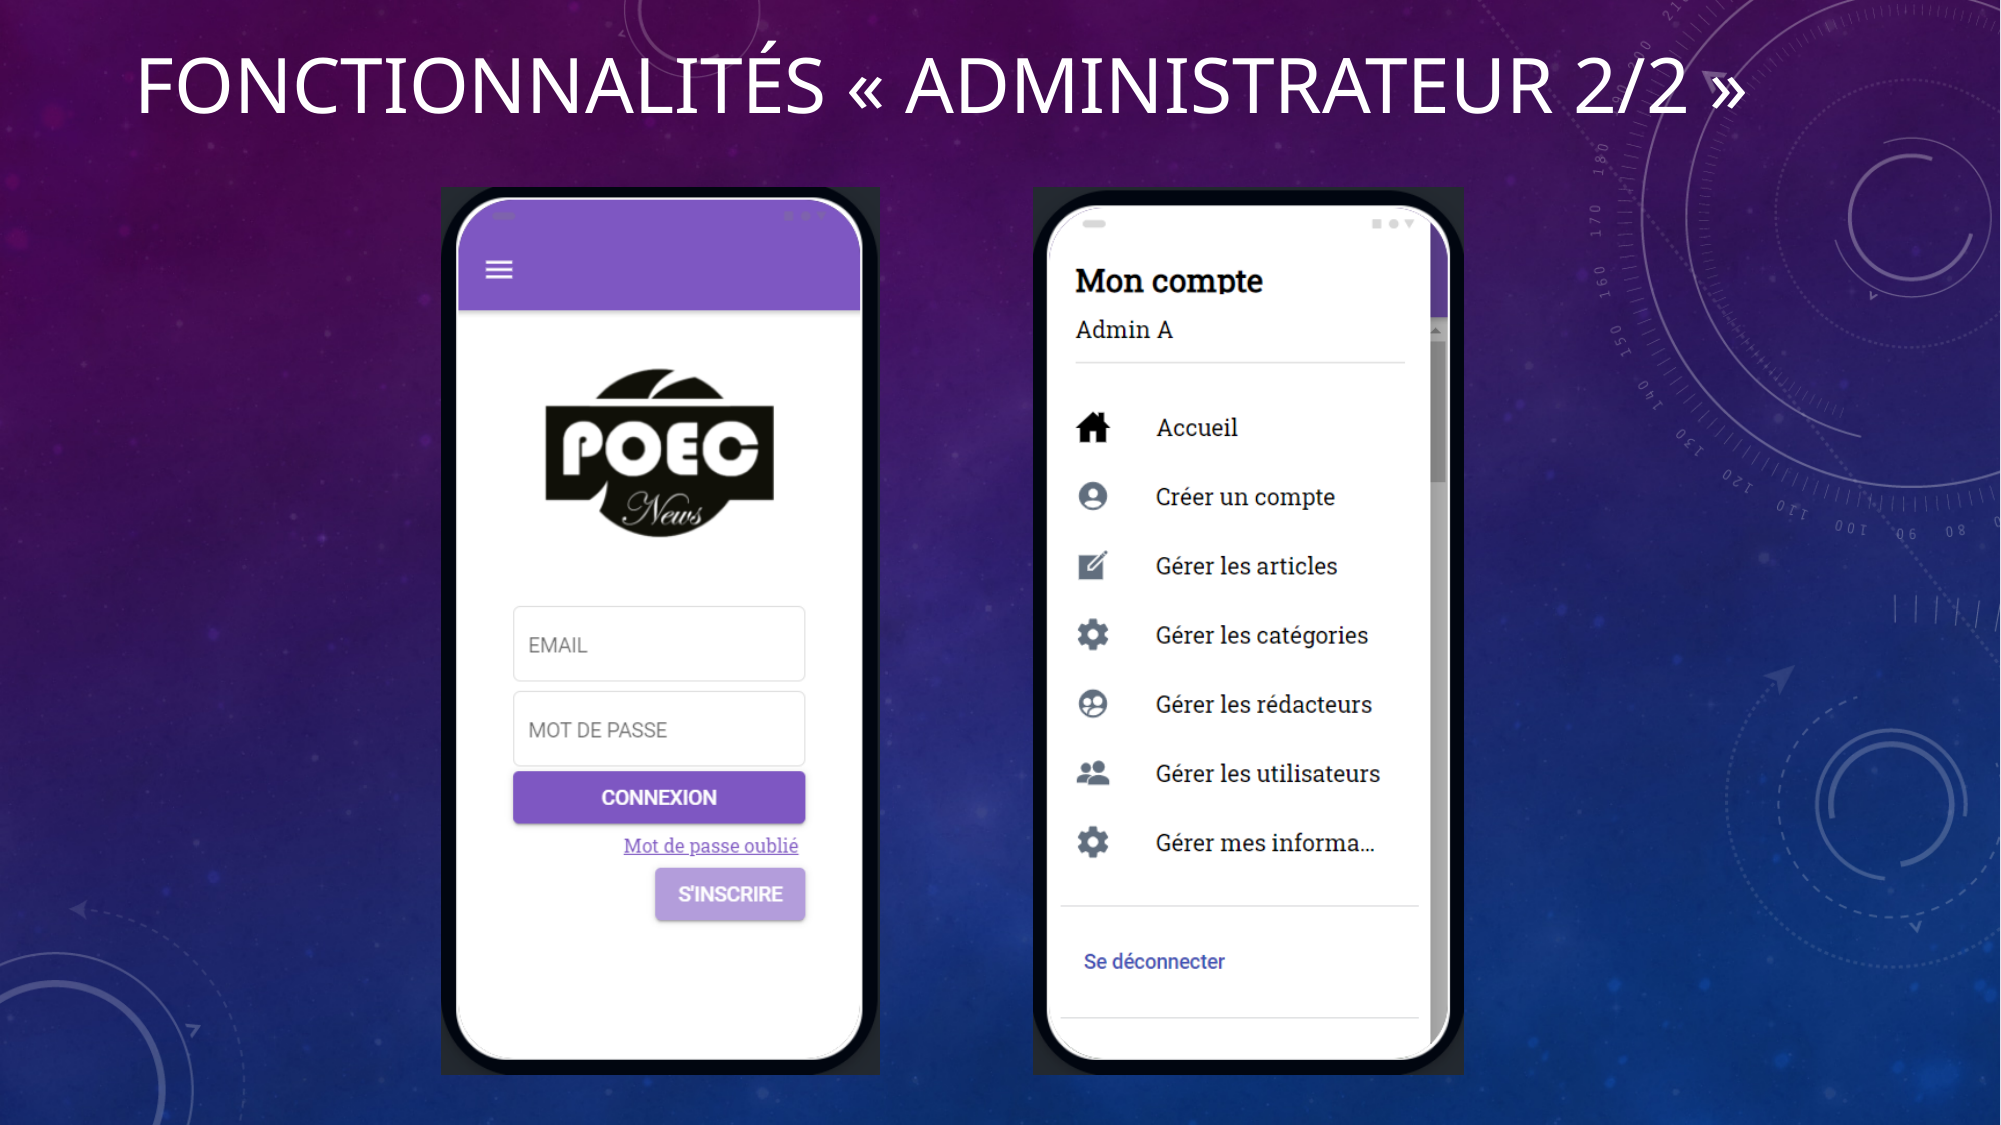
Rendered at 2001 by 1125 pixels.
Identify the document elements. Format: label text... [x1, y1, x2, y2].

title Fonctionnalités « Administrateur 2/2 » [111, 17, 1774, 149]
picture [441, 187, 880, 1075]
picture [1033, 187, 1464, 1075]
